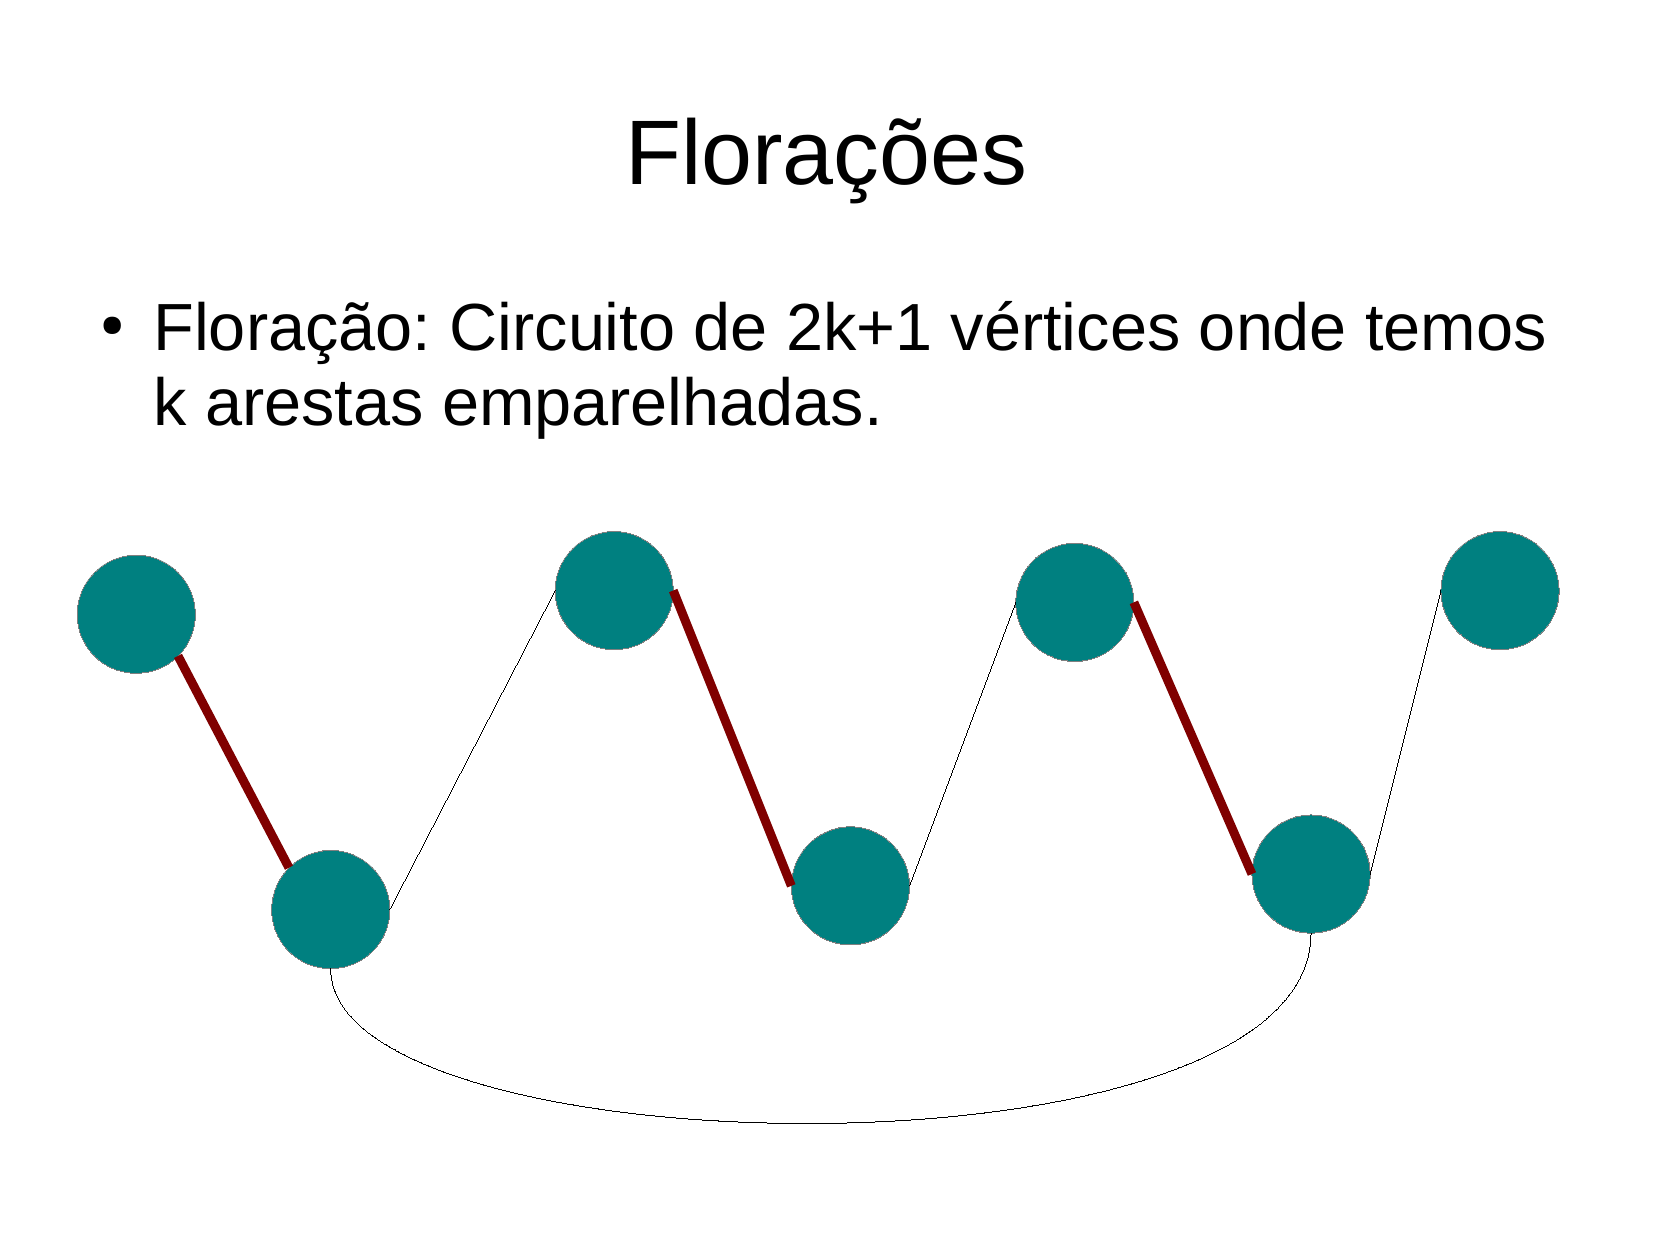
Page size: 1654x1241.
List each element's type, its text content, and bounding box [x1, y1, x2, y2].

text_box [1251, 814, 1371, 934]
text_box [555, 531, 674, 650]
text_box [77, 555, 196, 674]
text_box [1440, 531, 1560, 650]
text_box [791, 826, 910, 945]
title Florações [82, 49, 1571, 257]
list Floração: Circuito de 2k+1 vértices onde temos k arestas emparelhadas. [82, 290, 1571, 1109]
text_box [1015, 543, 1134, 662]
text_box [271, 850, 390, 969]
